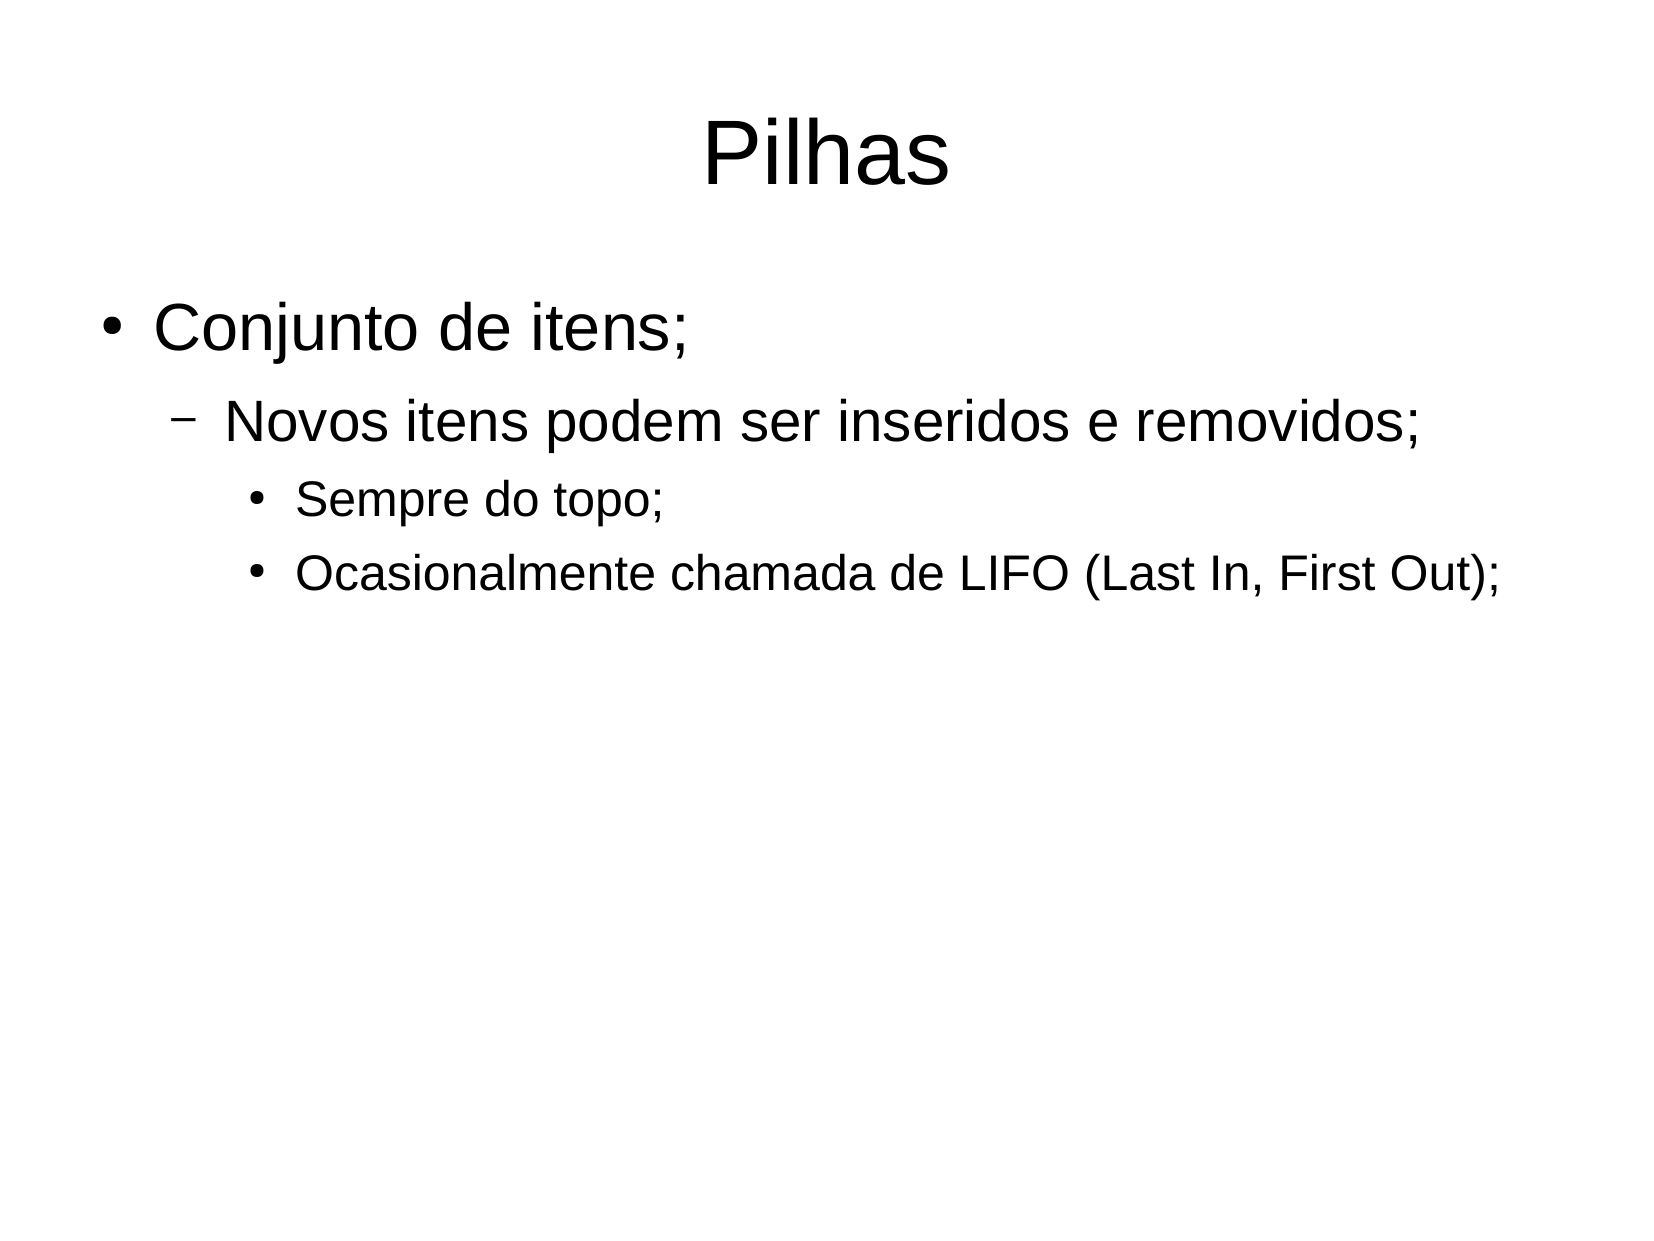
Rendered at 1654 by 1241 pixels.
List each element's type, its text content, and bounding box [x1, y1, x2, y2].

list Conjunto de itens; Novos itens podem ser inseridos e removidos; Sempre do topo; Ocasionalmente chamada de LIFO (Last In, First Out); [82, 290, 1571, 1010]
title Pilhas [82, 49, 1571, 257]
